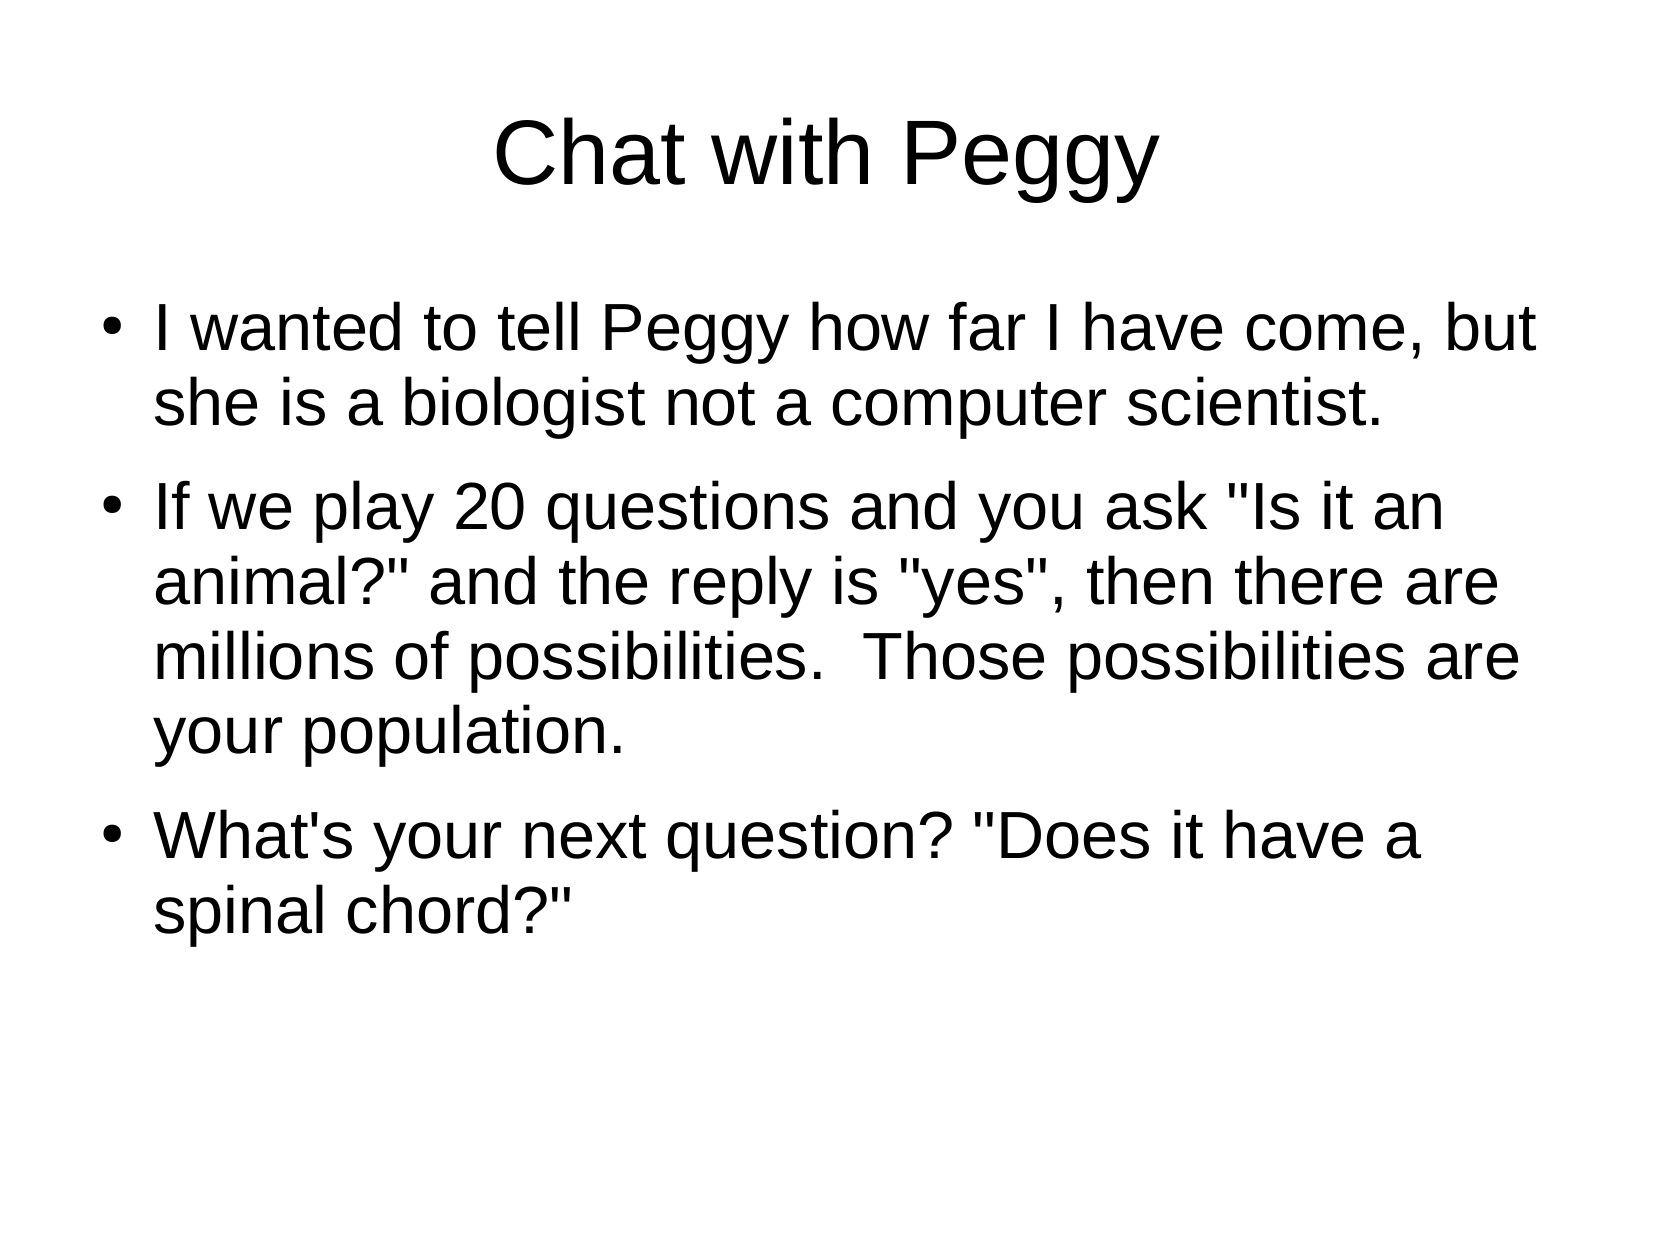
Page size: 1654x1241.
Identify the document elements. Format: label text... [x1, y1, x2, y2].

title Chat with Peggy [82, 49, 1571, 257]
list I wanted to tell Peggy how far I have come, but she is a biologist not a computer scientist. If we play 20 questions and you ask "Is it an animal?" and the reply is "yes", then there are millions of possibilities. Those possibilities are your population. What's your next question? "Does it have a spinal chord?" [82, 290, 1571, 1109]
